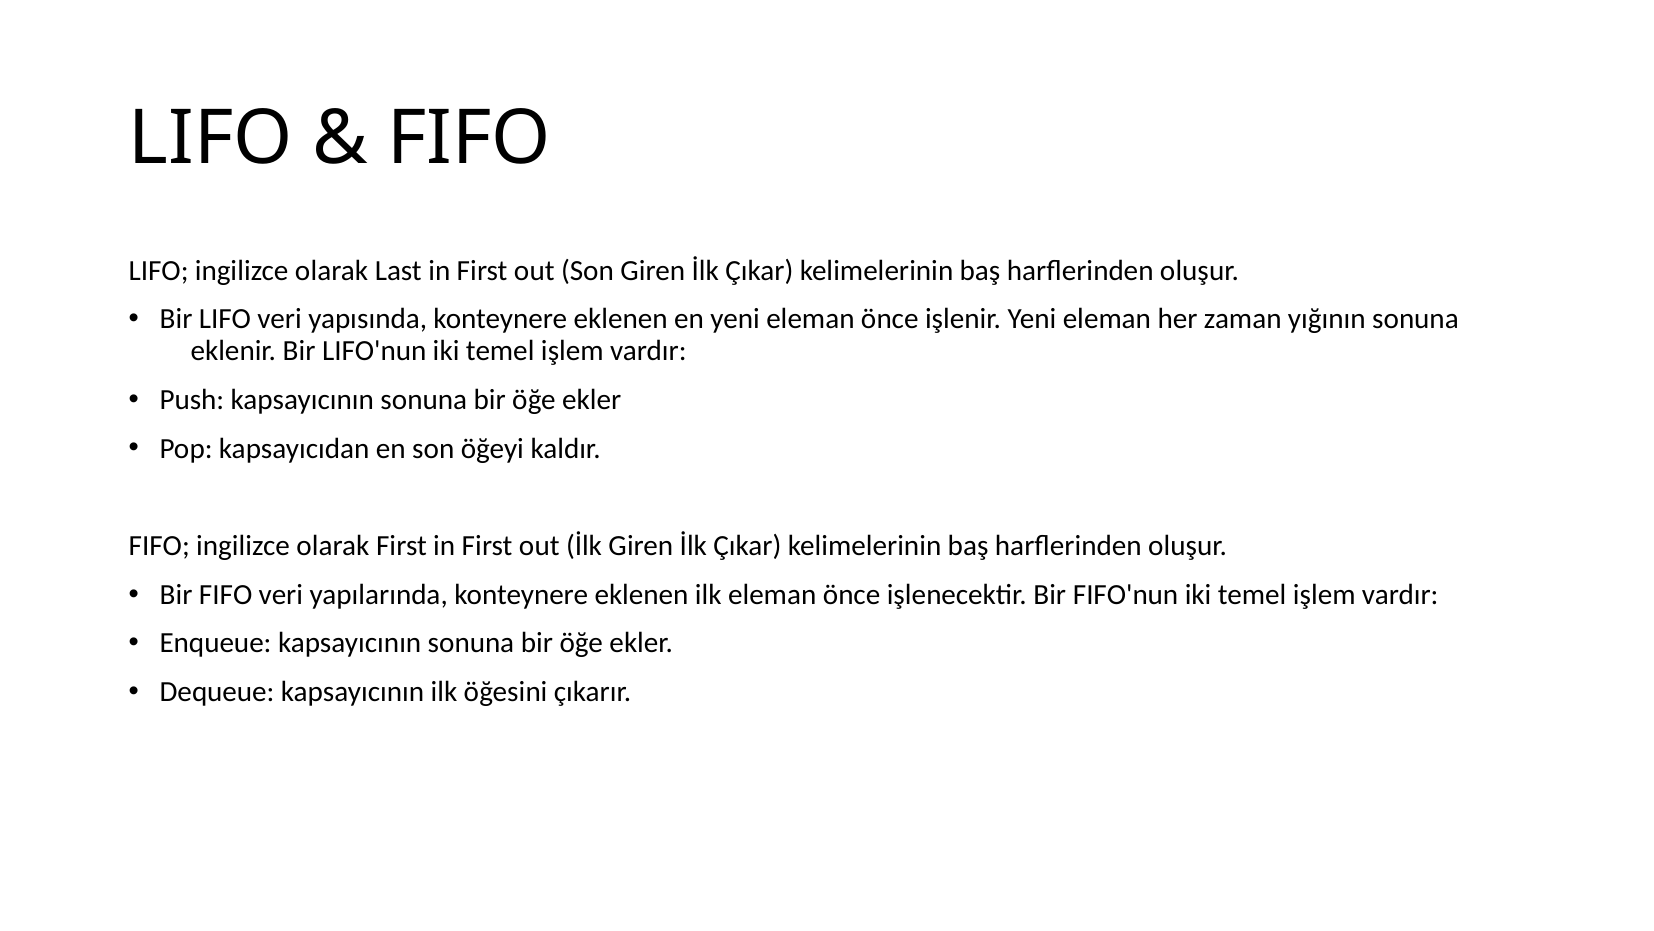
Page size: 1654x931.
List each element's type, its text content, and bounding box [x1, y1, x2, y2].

title LIFO & FIFO [113, 49, 1540, 230]
list LIFO; ingilizce olarak Last in First out (Son Giren İlk Çıkar) kelimelerinin baş harflerinden oluşur. Bir LIFO veri yapısında, konteynere eklenen en yeni eleman önce işlenir. Yeni eleman her zaman yığının sonuna eklenir. Bir LIFO'nun iki temel işlem vardır: Push: kapsayıcının sonuna bir öğe ekler Pop: kapsayıcıdan en son öğeyi kaldır. FIFO; ingilizce olarak First in First out (İlk Giren İlk Çıkar) kelimelerinin baş harflerinden oluşur. Bir FIFO veri yapılarında, konteynere eklenen ilk eleman önce işlenecektir. Bir FIFO'nun iki temel işlem vardır: Enqueue: kapsayıcının sonuna bir öğe ekler. Dequeue: kapsayıcının ilk öğesini çıkarır. [113, 247, 1540, 838]
